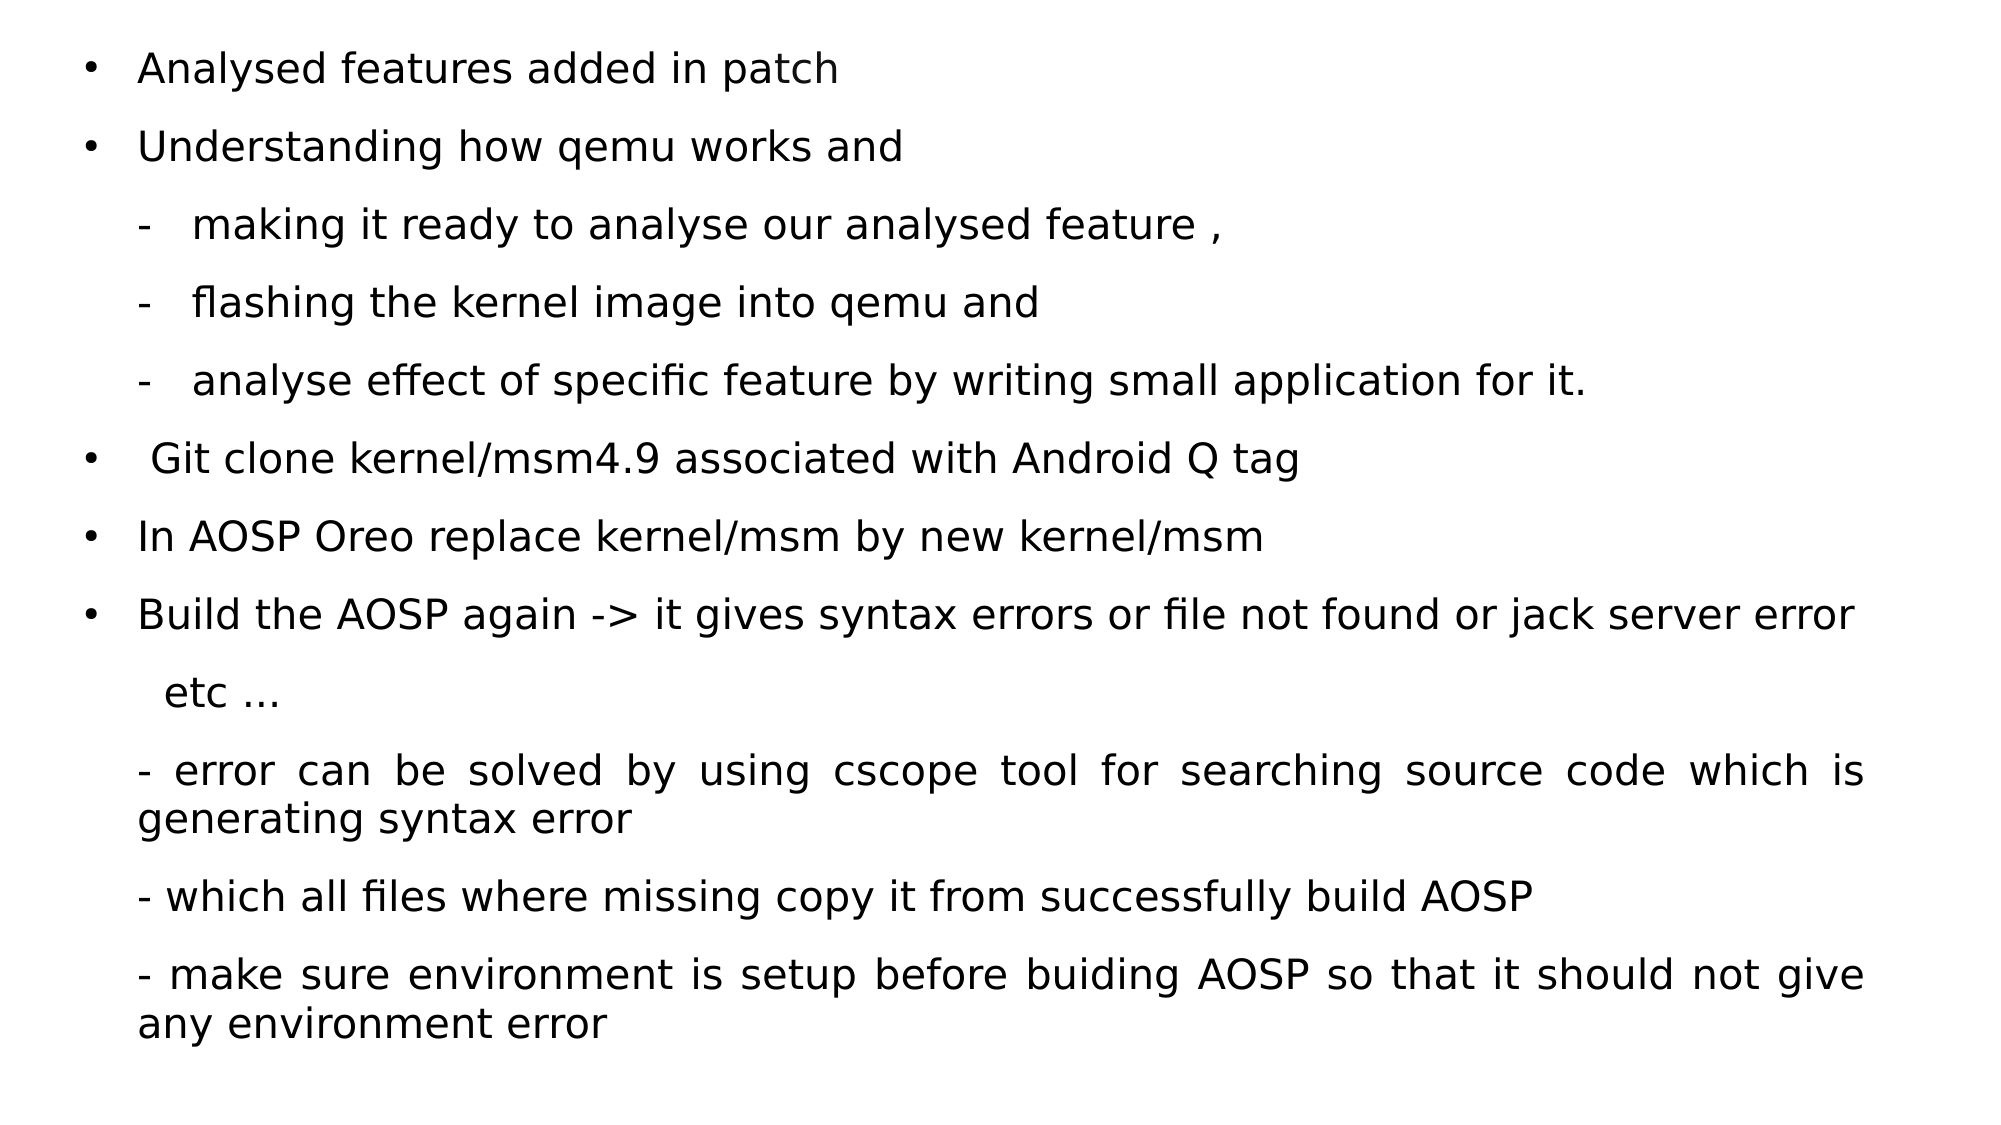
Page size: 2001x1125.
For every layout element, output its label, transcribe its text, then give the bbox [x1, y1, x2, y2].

list Analysed features added in patch Understanding how qemu works and - making it ready to analyse our analysed feature , - flashing the kernel image into qemu and - analyse effect of specific feature by writing small application for it. Git clone kernel/msm4.9 associated with Android Q tag In AOSP Oreo replace kernel/msm by new kernel/msm Build the AOSP again -> it gives syntax errors or file not found or jack server error etc ... - error can be solved by using cscope tool for searching source code which is generating syntax error - which all files where missing copy it from successfully build AOSP - make sure environment is setup before buiding AOSP so that it should not give any environment error [66, 44, 1867, 1125]
